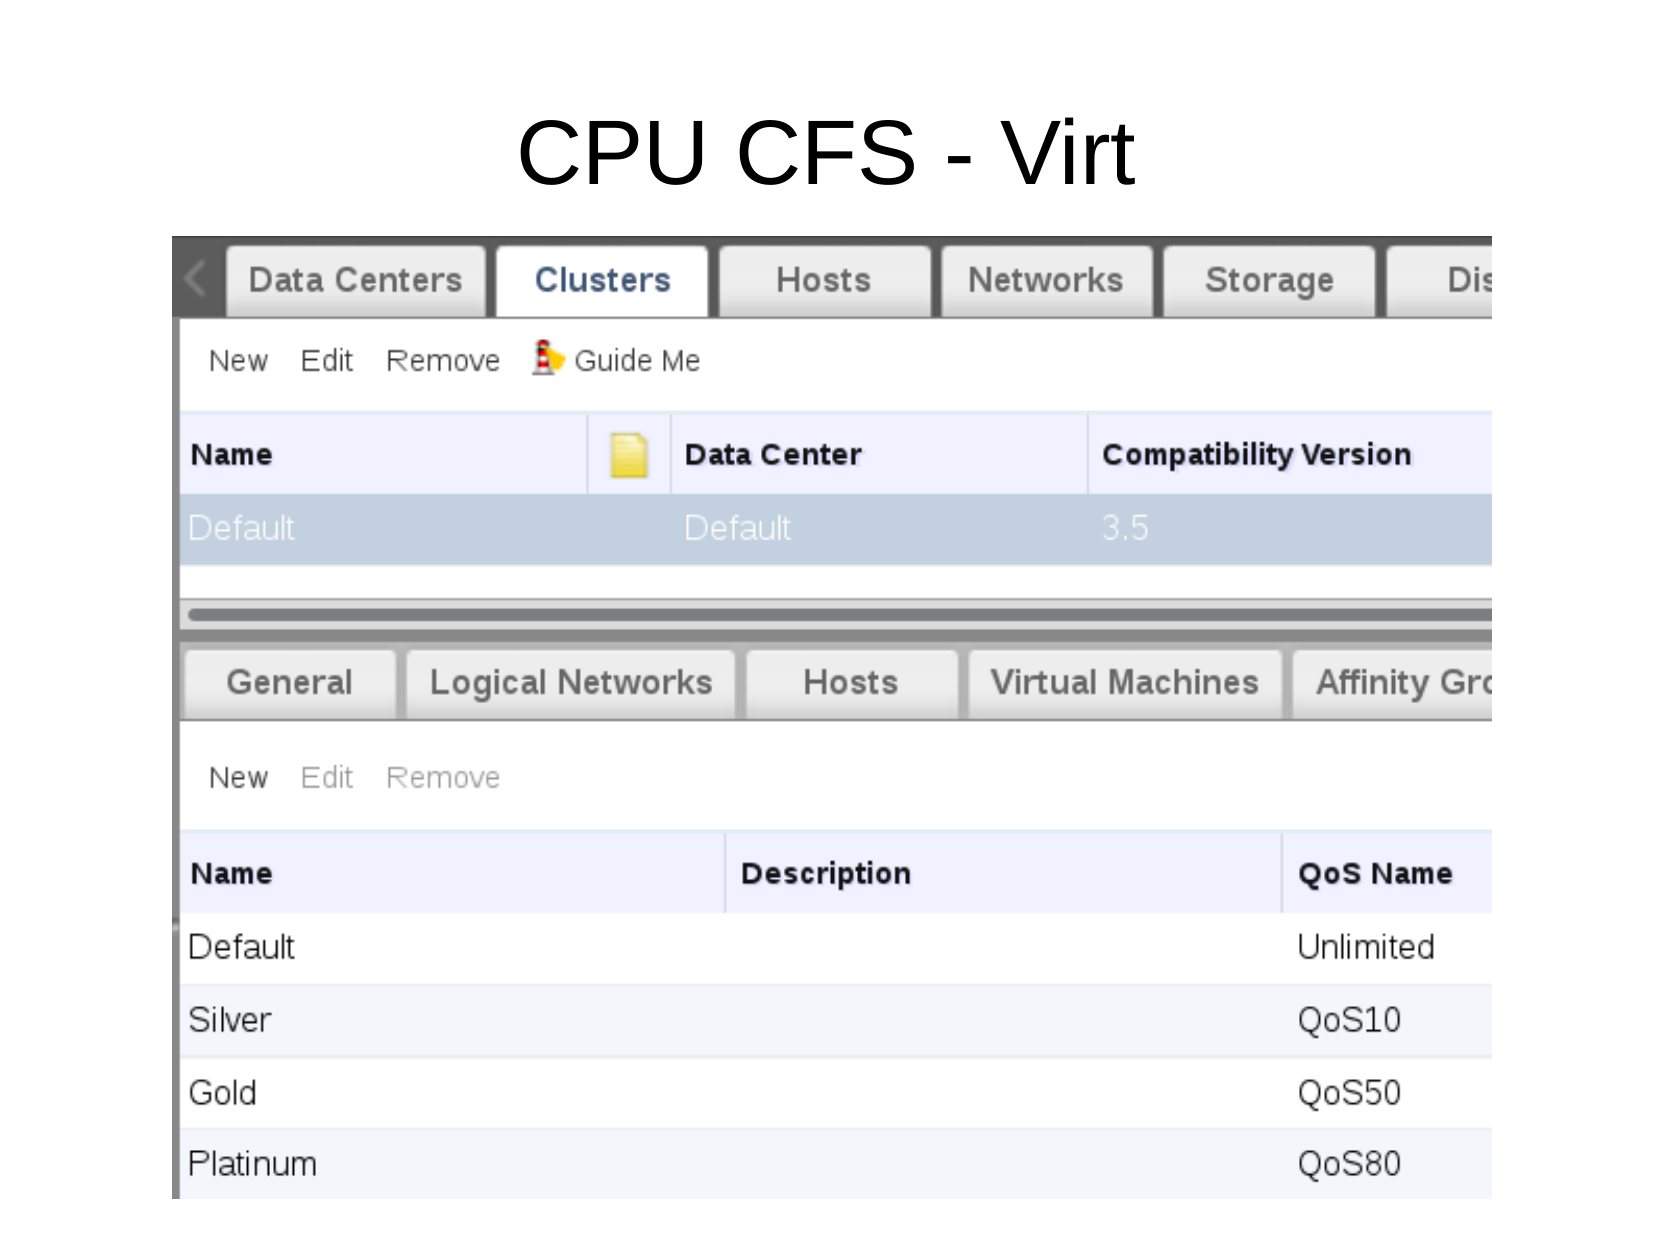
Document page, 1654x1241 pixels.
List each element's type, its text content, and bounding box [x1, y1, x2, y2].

title CPU CFS - Virt [82, 49, 1571, 257]
picture [172, 236, 1492, 1199]
